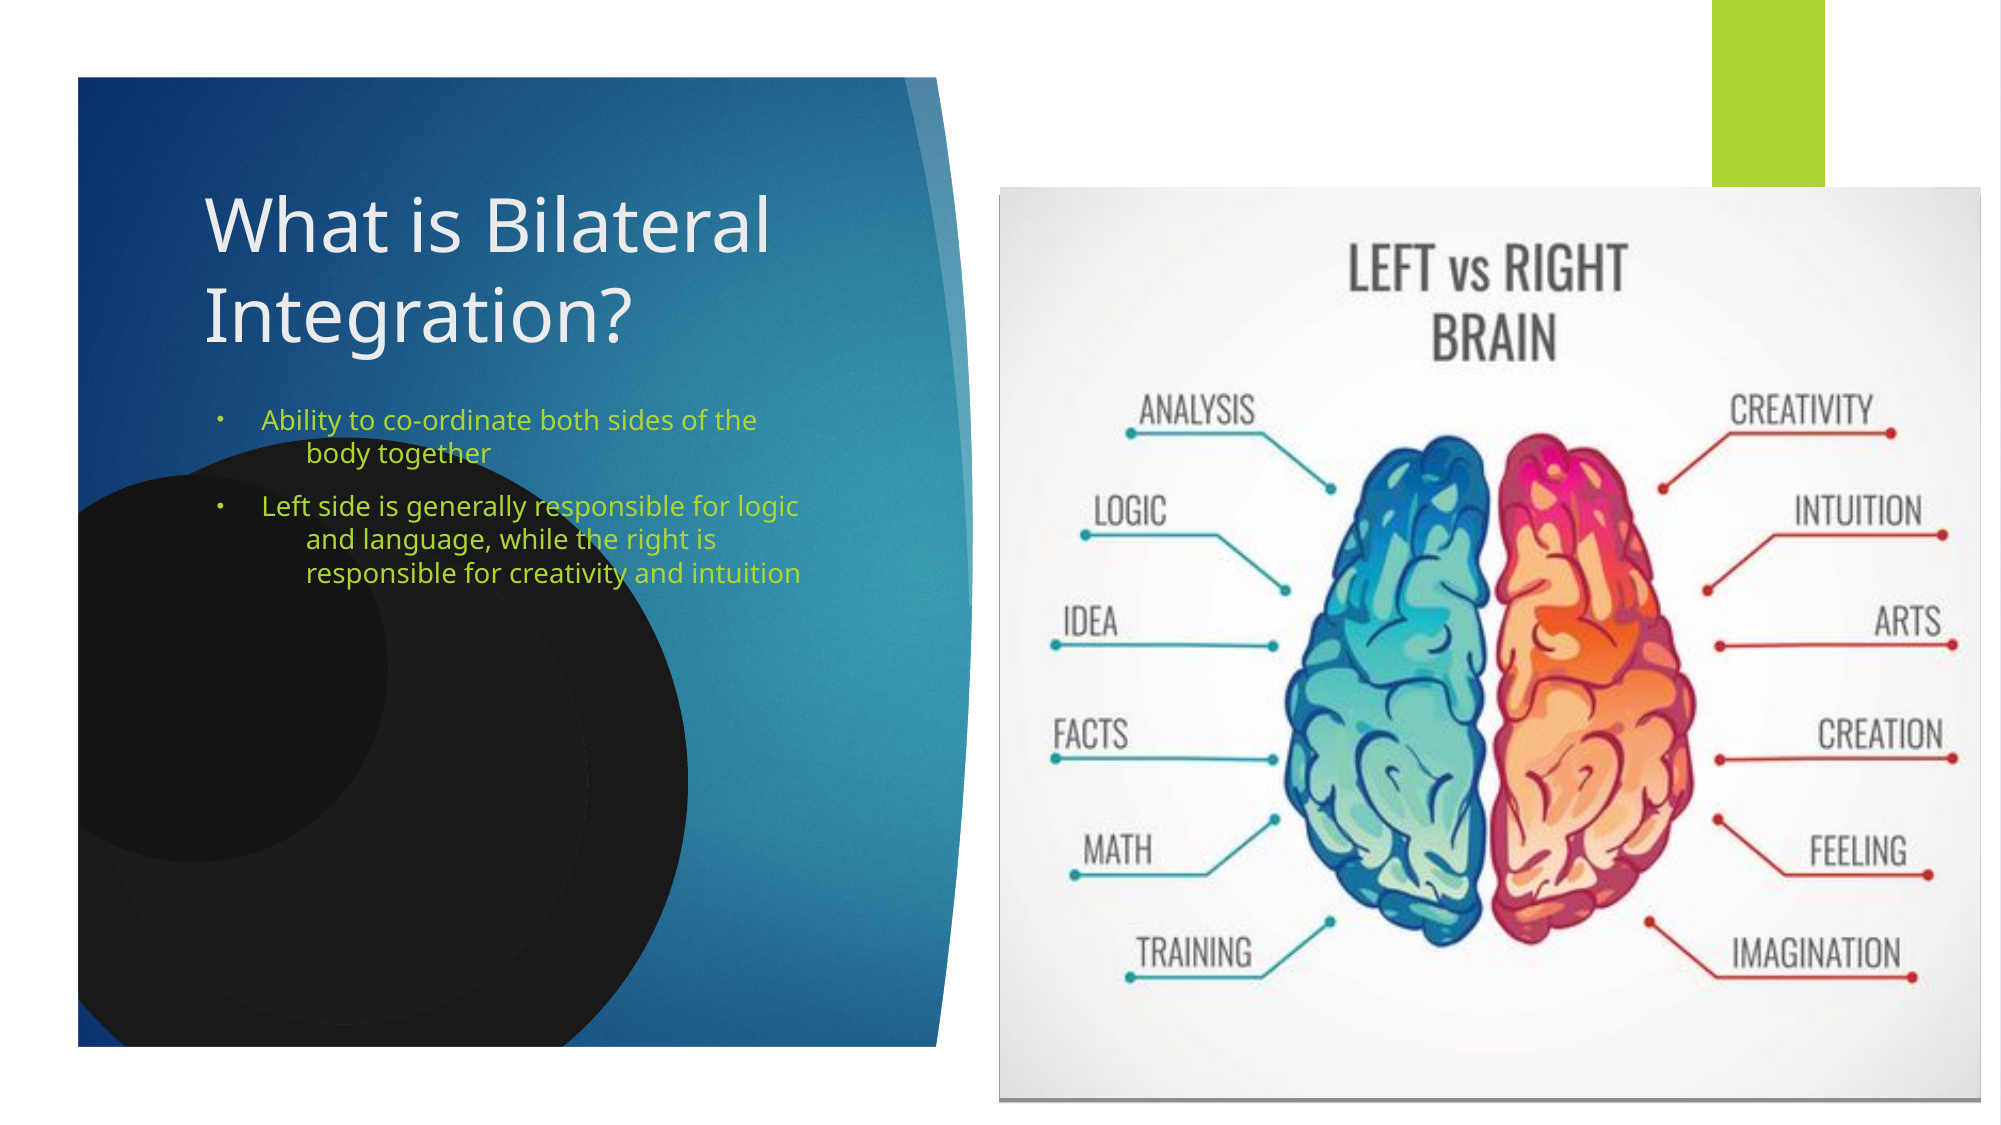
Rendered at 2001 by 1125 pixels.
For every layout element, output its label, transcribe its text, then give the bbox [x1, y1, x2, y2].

title What is Bilateral Integration? [189, 80, 823, 366]
list Ability to co-ordinate both sides of the body together Left side is generally responsible for logic and language, while the right is responsible for creativity and intuition [201, 394, 835, 620]
picture [999, 187, 1981, 1098]
